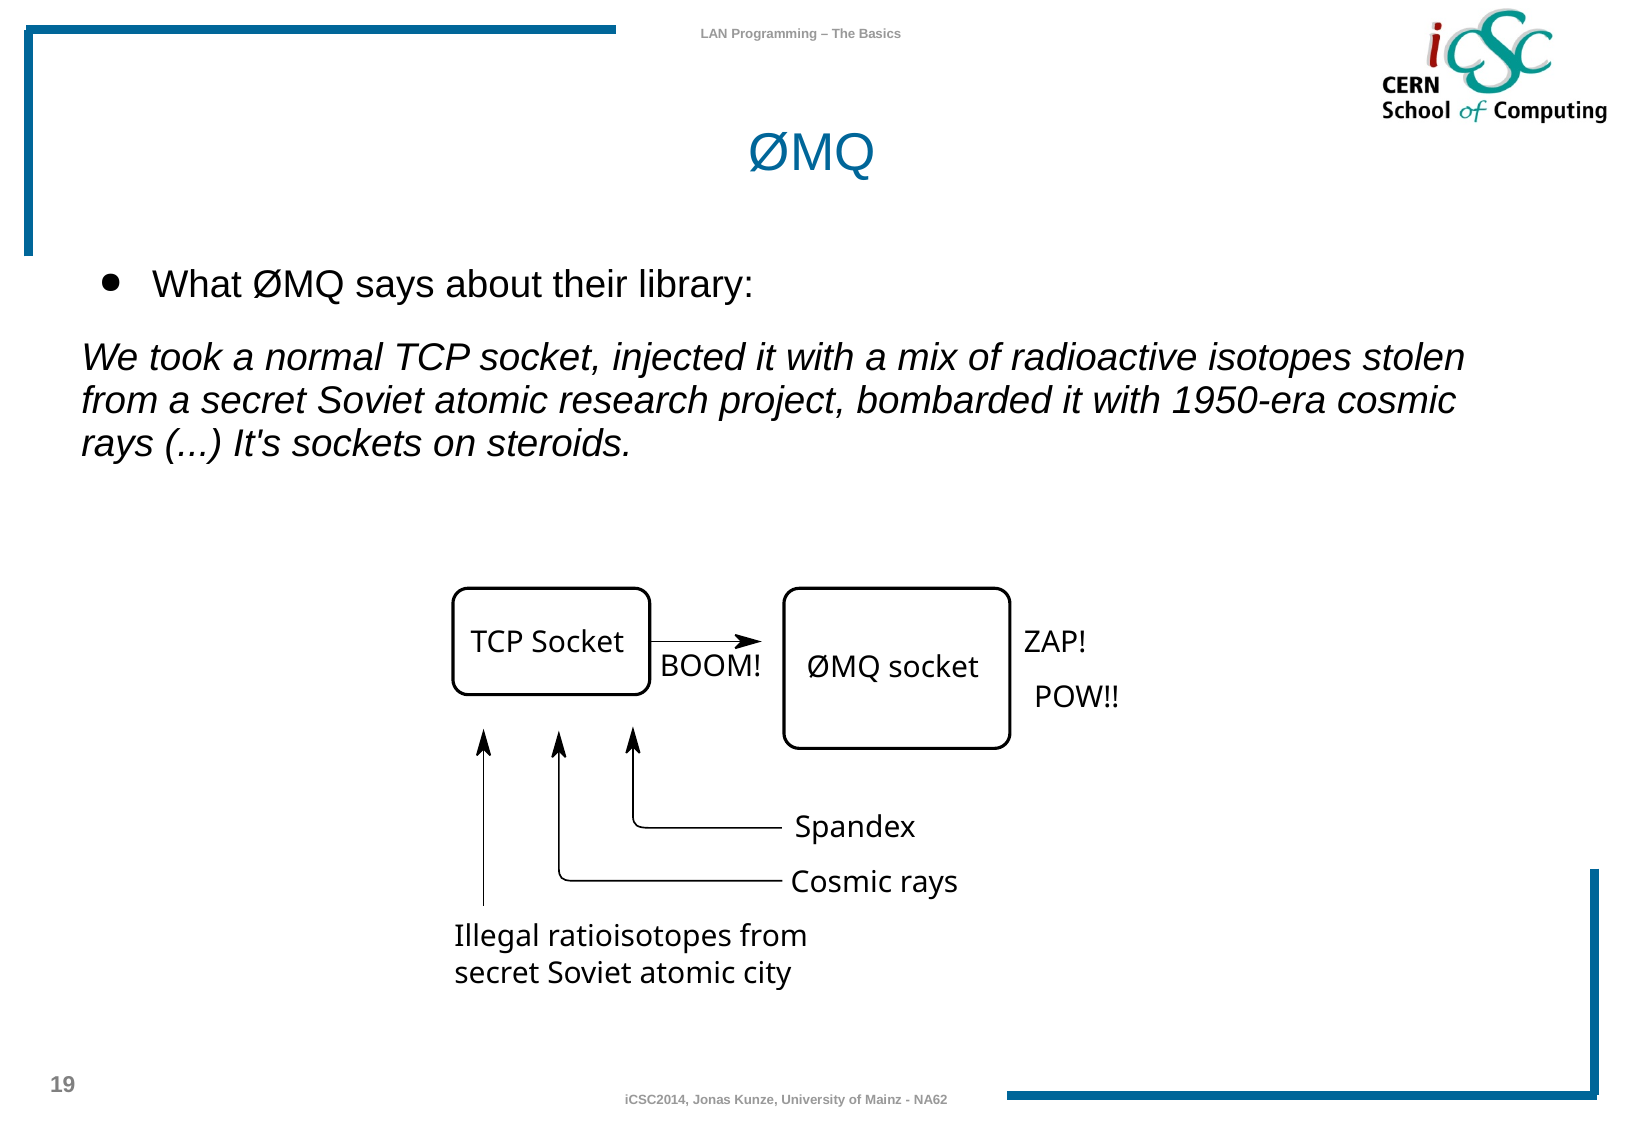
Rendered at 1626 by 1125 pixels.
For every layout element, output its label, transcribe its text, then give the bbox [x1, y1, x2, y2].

list What ØMQ says about their library: We took a normal TCP socket, injected it with a mix of radioactive isotopes stolen from a secret Soviet atomic research project, bombarded it with 1950-era cosmic rays (...) It's sockets on steroids. [81, 263, 1512, 1051]
picture [1381, 8, 1608, 125]
title ØMQ [81, 44, 1544, 233]
picture [451, 586, 1126, 991]
